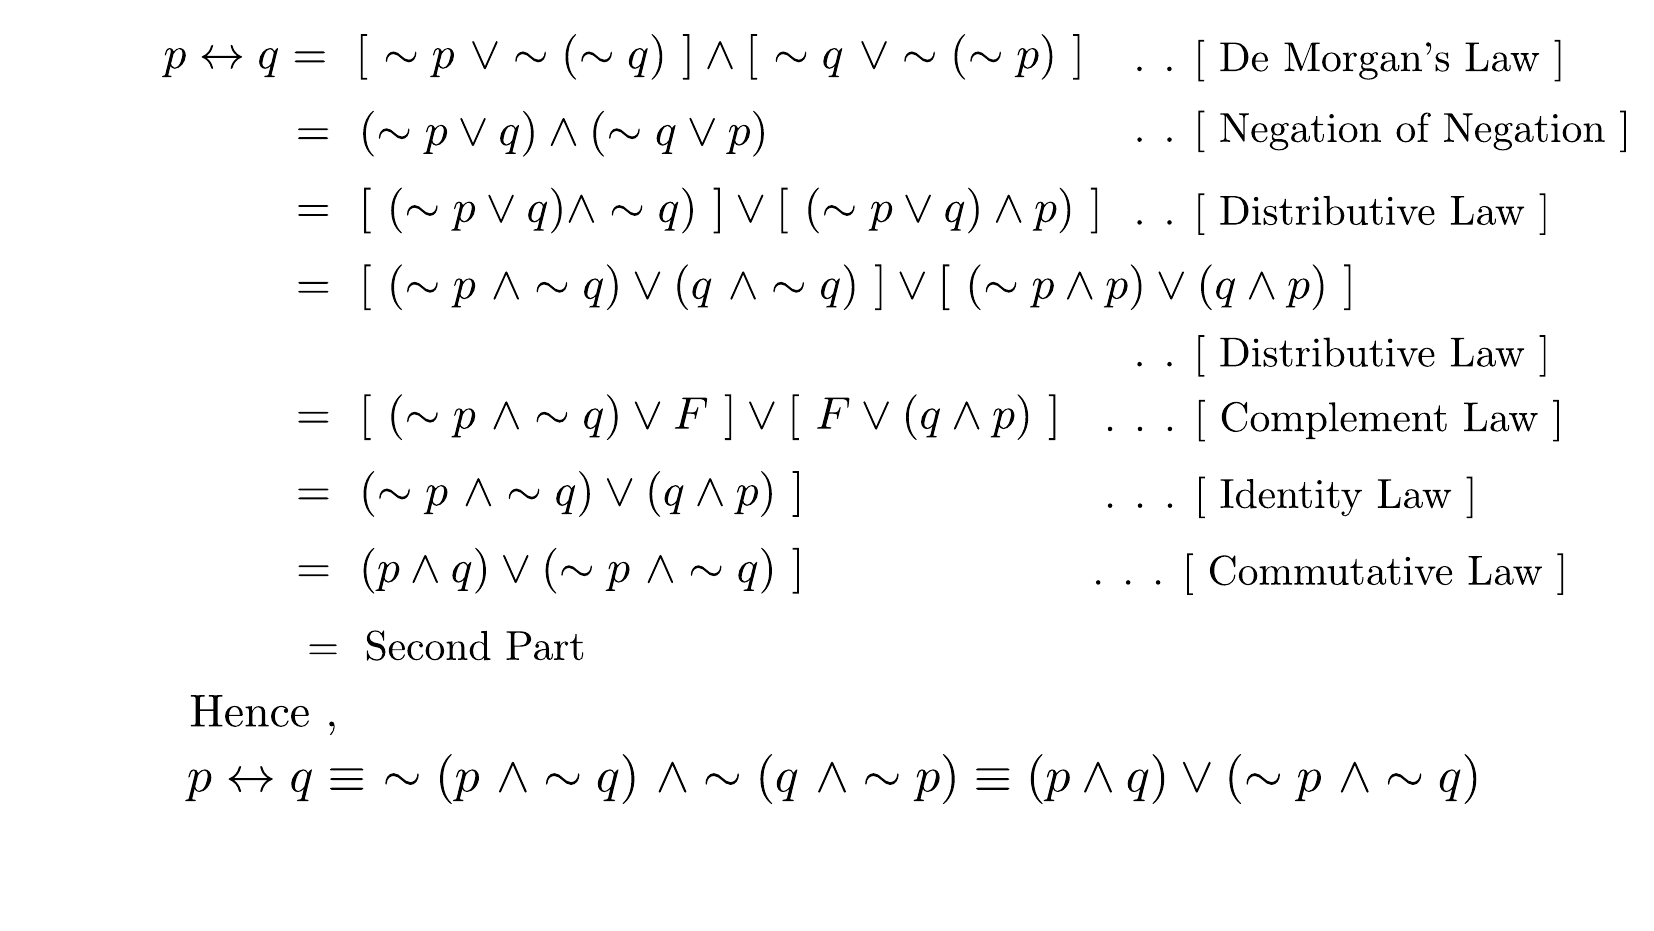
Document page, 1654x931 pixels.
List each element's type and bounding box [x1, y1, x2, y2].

text_box [1135, 335, 1546, 377]
text_box [1094, 553, 1564, 595]
text_box [161, 34, 1080, 80]
text_box [297, 471, 799, 517]
text_box [308, 630, 584, 661]
text_box [1135, 110, 1626, 153]
text_box [297, 187, 1098, 234]
text_box [297, 110, 764, 157]
text_box [1135, 39, 1561, 82]
text_box [190, 695, 335, 736]
text_box [297, 394, 1056, 441]
text_box [1106, 399, 1559, 442]
text_box [1135, 193, 1546, 235]
text_box [297, 547, 799, 594]
text_box [1106, 476, 1473, 519]
text_box [185, 754, 1477, 804]
subtitle [49, 28, 1623, 896]
text_box [297, 264, 1351, 311]
